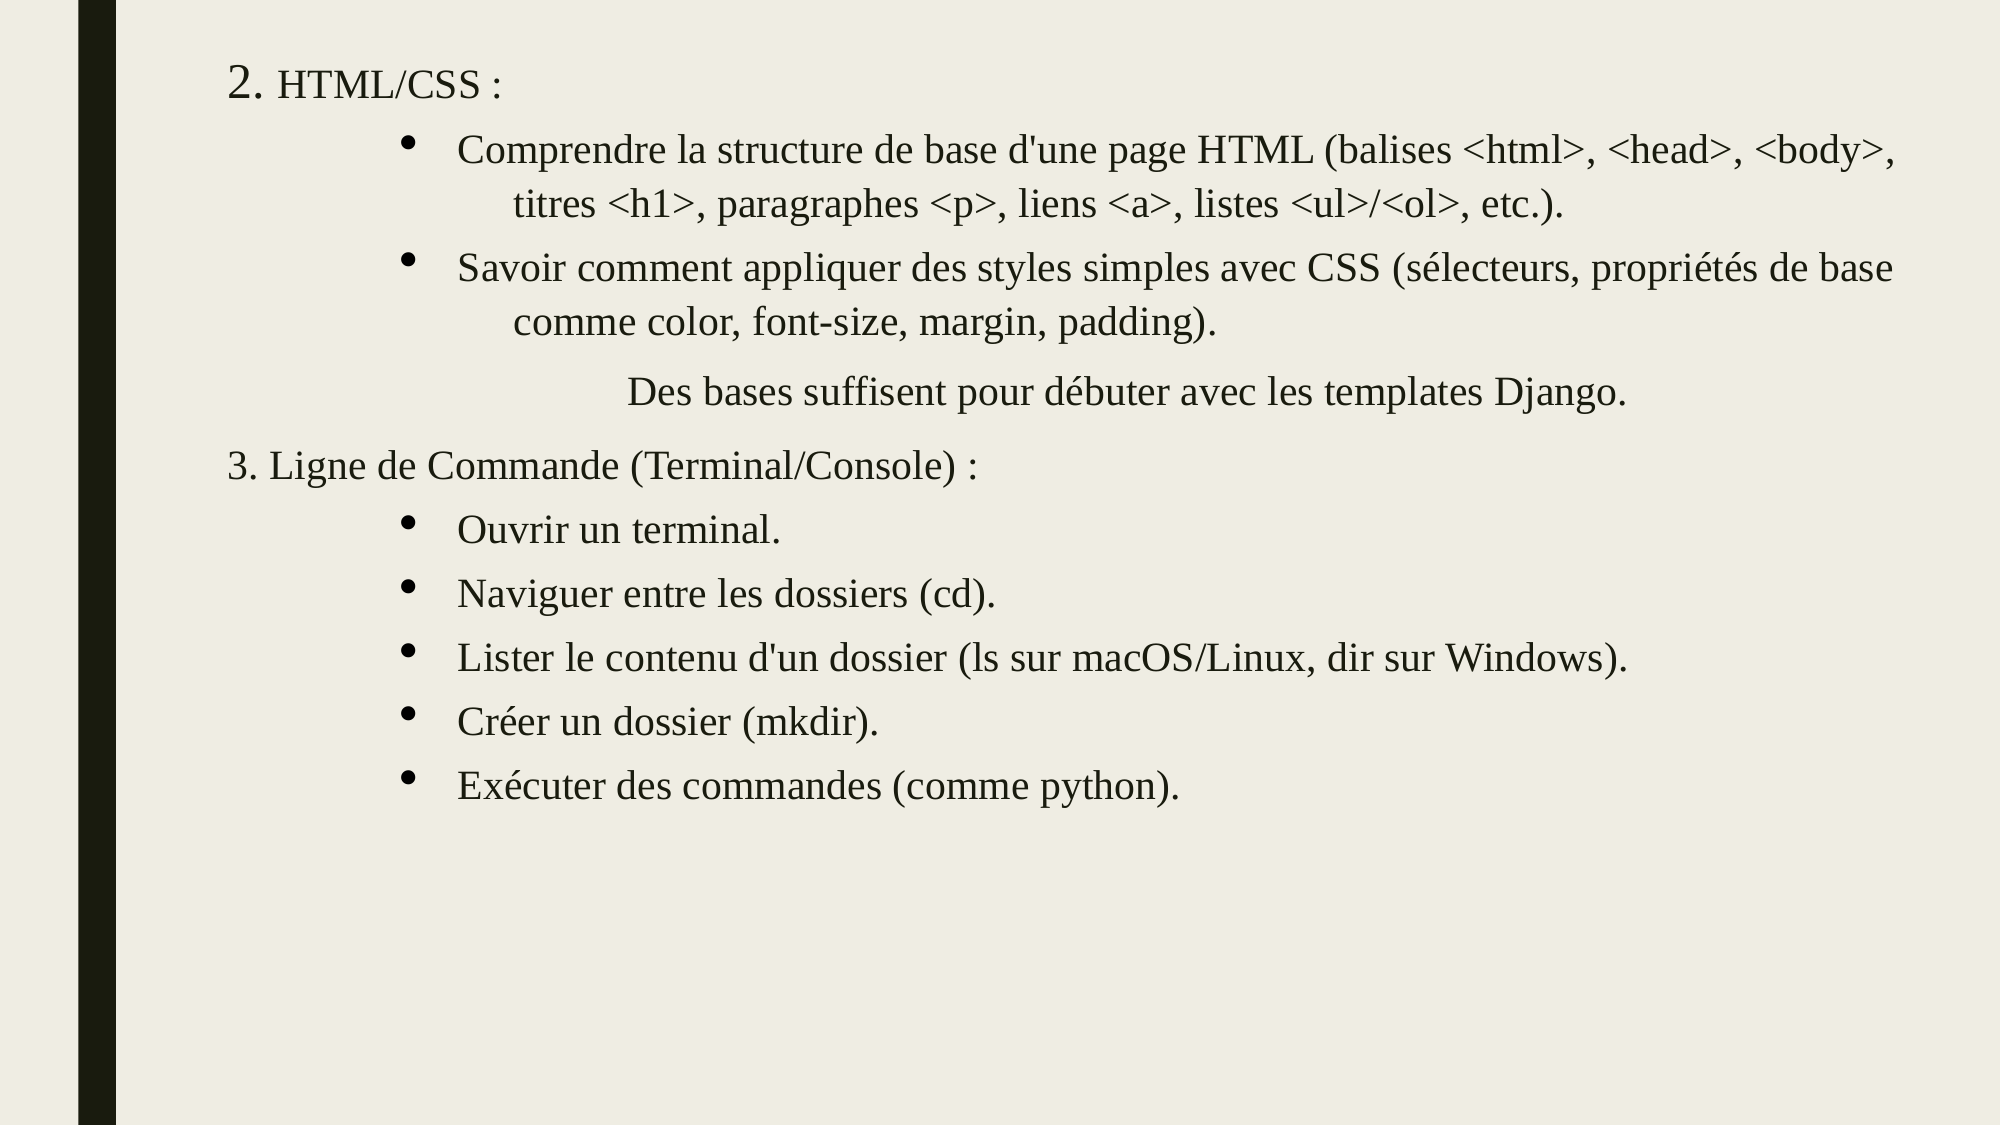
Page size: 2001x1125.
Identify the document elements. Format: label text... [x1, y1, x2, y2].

list 2. HTML/CSS : Comprendre la structure de base d'une page HTML (balises <html>, <head>, <body>, titres <h1>, paragraphes <p>, liens <a>, listes <ul>/<ol>, etc.). Savoir comment appliquer des styles simples avec CSS (sélecteurs, propriétés de base comme color, font-size, margin, padding). Des bases suffisent pour débuter avec les templates Django. 3. Ligne de Commande (Terminal/Console) : Ouvrir un terminal. Naviguer entre les dossiers (cd). Lister le contenu d'un dossier (ls sur macOS/Linux, dir sur Windows). Créer un dossier (mkdir). Exécuter des commandes (comme python). [212, 36, 1975, 1091]
